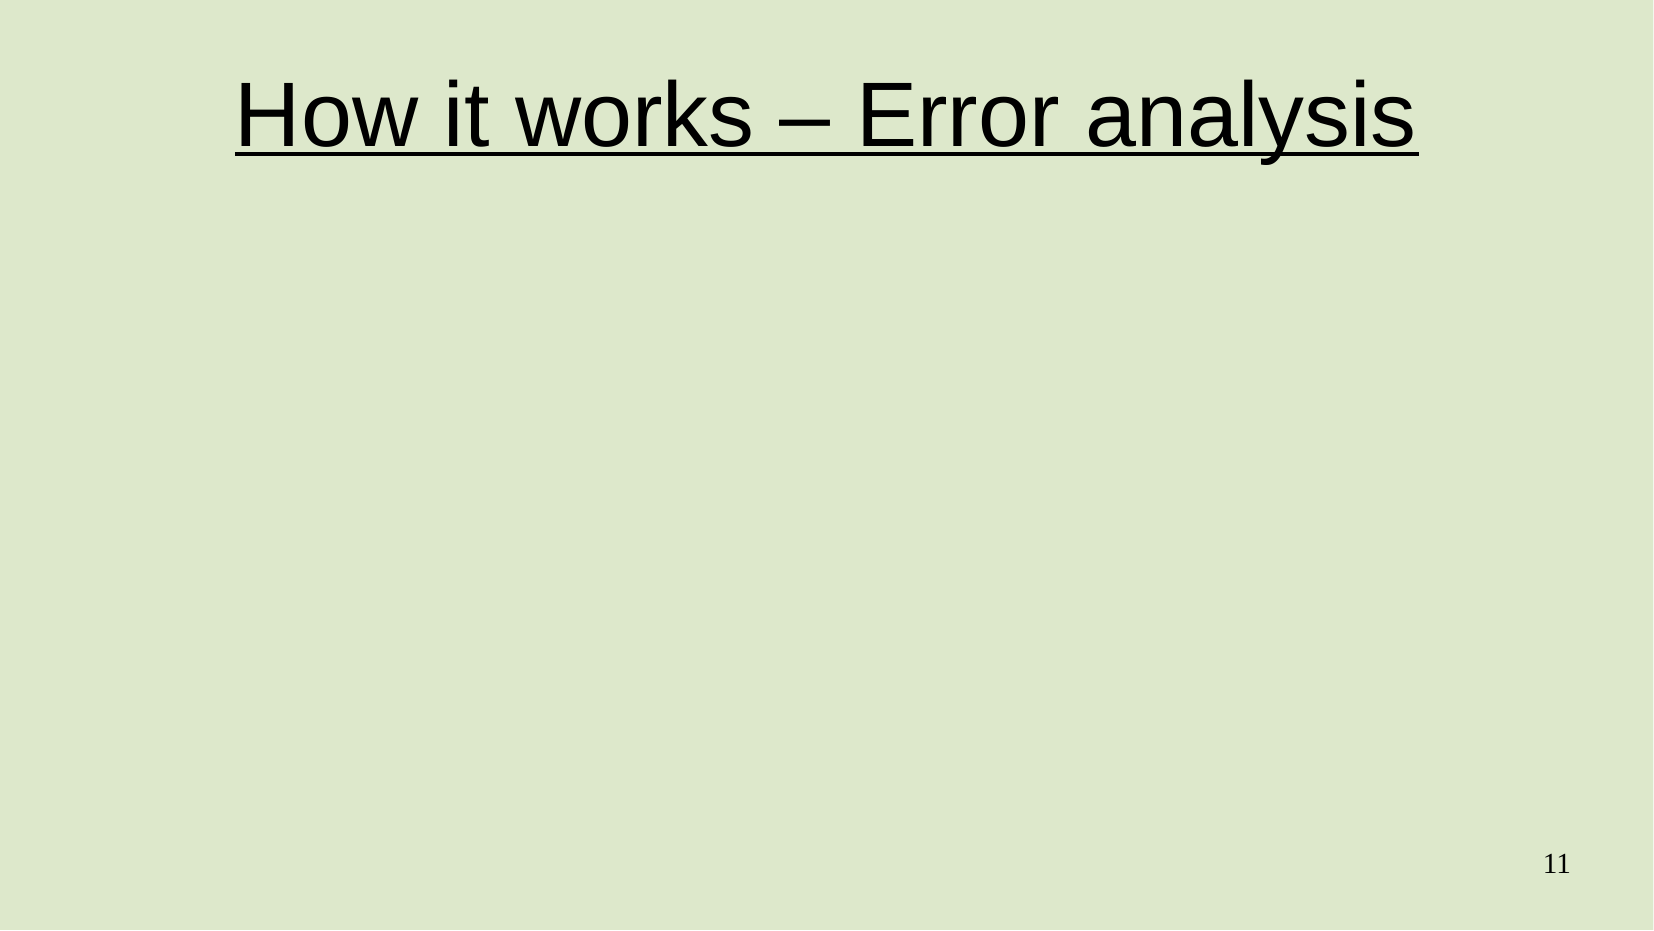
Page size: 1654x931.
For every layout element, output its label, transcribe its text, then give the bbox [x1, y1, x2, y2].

title How it works – Error analysis [82, 37, 1571, 193]
